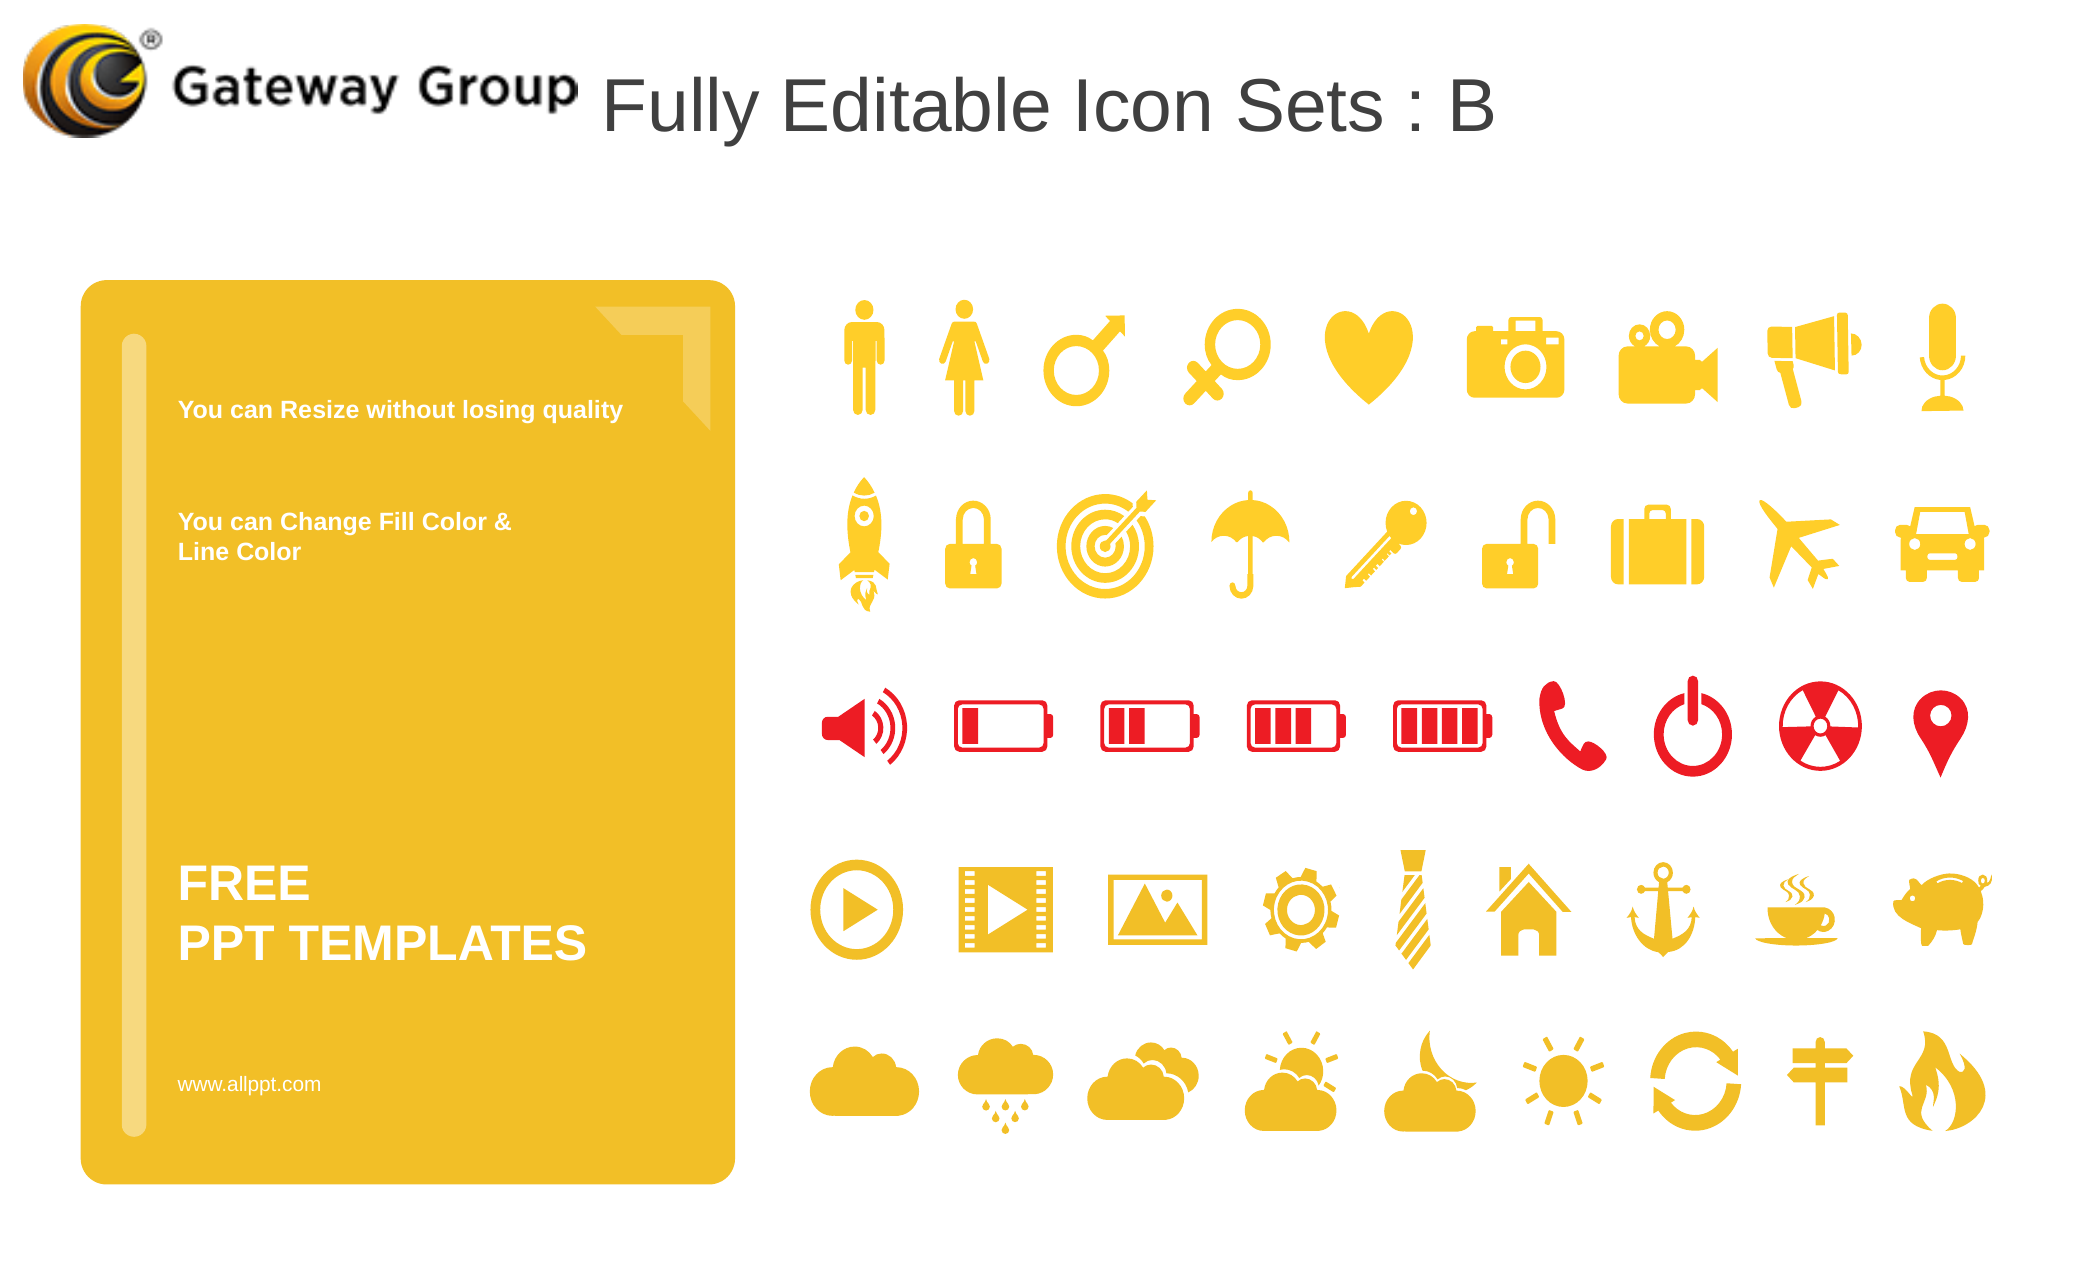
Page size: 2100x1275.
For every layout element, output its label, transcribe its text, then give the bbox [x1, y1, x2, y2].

text_box [1395, 903, 1427, 951]
text_box [1056, 494, 1154, 599]
text_box [1396, 888, 1425, 936]
text_box [872, 710, 884, 744]
text_box [1767, 326, 1793, 359]
text_box [1779, 681, 1862, 771]
text_box [1687, 675, 1699, 726]
text_box [1401, 918, 1429, 960]
text_box [1325, 1054, 1339, 1063]
text_box [1001, 1099, 1010, 1111]
text_box You can Resize without losing quality [163, 386, 676, 432]
text_box [1501, 881, 1557, 956]
text_box [1282, 1031, 1293, 1045]
text_box [882, 687, 908, 765]
text_box [838, 495, 890, 581]
text_box [1086, 525, 1124, 567]
text_box [1183, 308, 1271, 406]
text_box [945, 500, 1002, 589]
text_box [1542, 1036, 1554, 1052]
text_box [1618, 311, 1718, 404]
text_box [1899, 1031, 1986, 1132]
text_box [853, 477, 875, 496]
text_box [1482, 500, 1556, 589]
text_box [1774, 360, 1802, 409]
text_box [1324, 311, 1413, 405]
text_box [1836, 312, 1849, 375]
text_box [1135, 1042, 1199, 1093]
text_box [1499, 867, 1511, 892]
text_box [991, 1110, 1000, 1123]
text_box [1929, 303, 1956, 371]
text_box [1310, 1031, 1321, 1045]
text_box [1895, 507, 1990, 582]
text_box [955, 299, 974, 319]
text_box [982, 1099, 990, 1111]
text_box [1780, 873, 1805, 905]
text_box [1246, 700, 1346, 752]
text_box [809, 1046, 920, 1116]
text_box [1850, 333, 1862, 356]
text_box [1610, 519, 1624, 585]
text_box [1099, 490, 1157, 553]
text_box [1244, 1047, 1337, 1131]
text_box [957, 1038, 1054, 1095]
text_box [1384, 1030, 1477, 1132]
text_box [1071, 509, 1139, 583]
text_box www.allppt.com [162, 1063, 676, 1104]
text_box You can Change Fill Color & Line Color [163, 498, 676, 574]
text_box [1650, 1031, 1738, 1079]
text_box [1087, 1058, 1185, 1120]
text_box [954, 700, 1054, 752]
text_box [877, 698, 896, 755]
text_box [1393, 700, 1493, 752]
text_box [1043, 315, 1126, 407]
text_box [1544, 1110, 1554, 1126]
text_box [810, 859, 904, 960]
text_box [1893, 873, 1992, 946]
text_box [1653, 693, 1732, 777]
text_box [855, 300, 874, 320]
text_box [1626, 862, 1700, 958]
text_box [821, 698, 865, 758]
text_box [958, 867, 1053, 953]
text_box [1755, 907, 1838, 946]
text_box [1691, 519, 1705, 585]
picture [23, 24, 578, 138]
text_box [1211, 490, 1290, 599]
text_box [1323, 1081, 1336, 1092]
text_box [1001, 1122, 1010, 1134]
text_box [1573, 1036, 1585, 1052]
text_box [1590, 1062, 1605, 1072]
text_box [1466, 317, 1565, 398]
text_box [1759, 500, 1840, 589]
text_box FREE PPT TEMPLATES [162, 843, 676, 978]
text_box [1402, 875, 1415, 892]
text_box [1919, 355, 1966, 412]
text_box [850, 580, 878, 612]
text_box [1399, 875, 1423, 914]
text_box [1400, 850, 1426, 872]
text_box [1408, 934, 1431, 970]
text_box Fully Editable Icon Sets : B [0, 30, 2100, 173]
text_box [1799, 876, 1814, 903]
text_box [1628, 504, 1687, 585]
text_box [939, 321, 990, 416]
text_box [1108, 874, 1208, 945]
text_box [1795, 316, 1835, 371]
text_box [1021, 1099, 1029, 1111]
text_box [1573, 1110, 1583, 1126]
text_box [1525, 1092, 1539, 1104]
text_box [1262, 867, 1340, 952]
text_box [1344, 500, 1427, 589]
text_box [1486, 863, 1572, 912]
text_box [1539, 1054, 1588, 1107]
text_box [1522, 1062, 1537, 1072]
text_box [1787, 1037, 1854, 1126]
text_box [855, 574, 874, 579]
text_box [1100, 700, 1200, 752]
text_box [844, 322, 885, 415]
text_box [1539, 681, 1607, 771]
text_box [1653, 1083, 1742, 1131]
text_box [1264, 1054, 1278, 1063]
text_box [1011, 1110, 1019, 1123]
text_box [1913, 690, 1969, 778]
text_box [1588, 1092, 1602, 1104]
